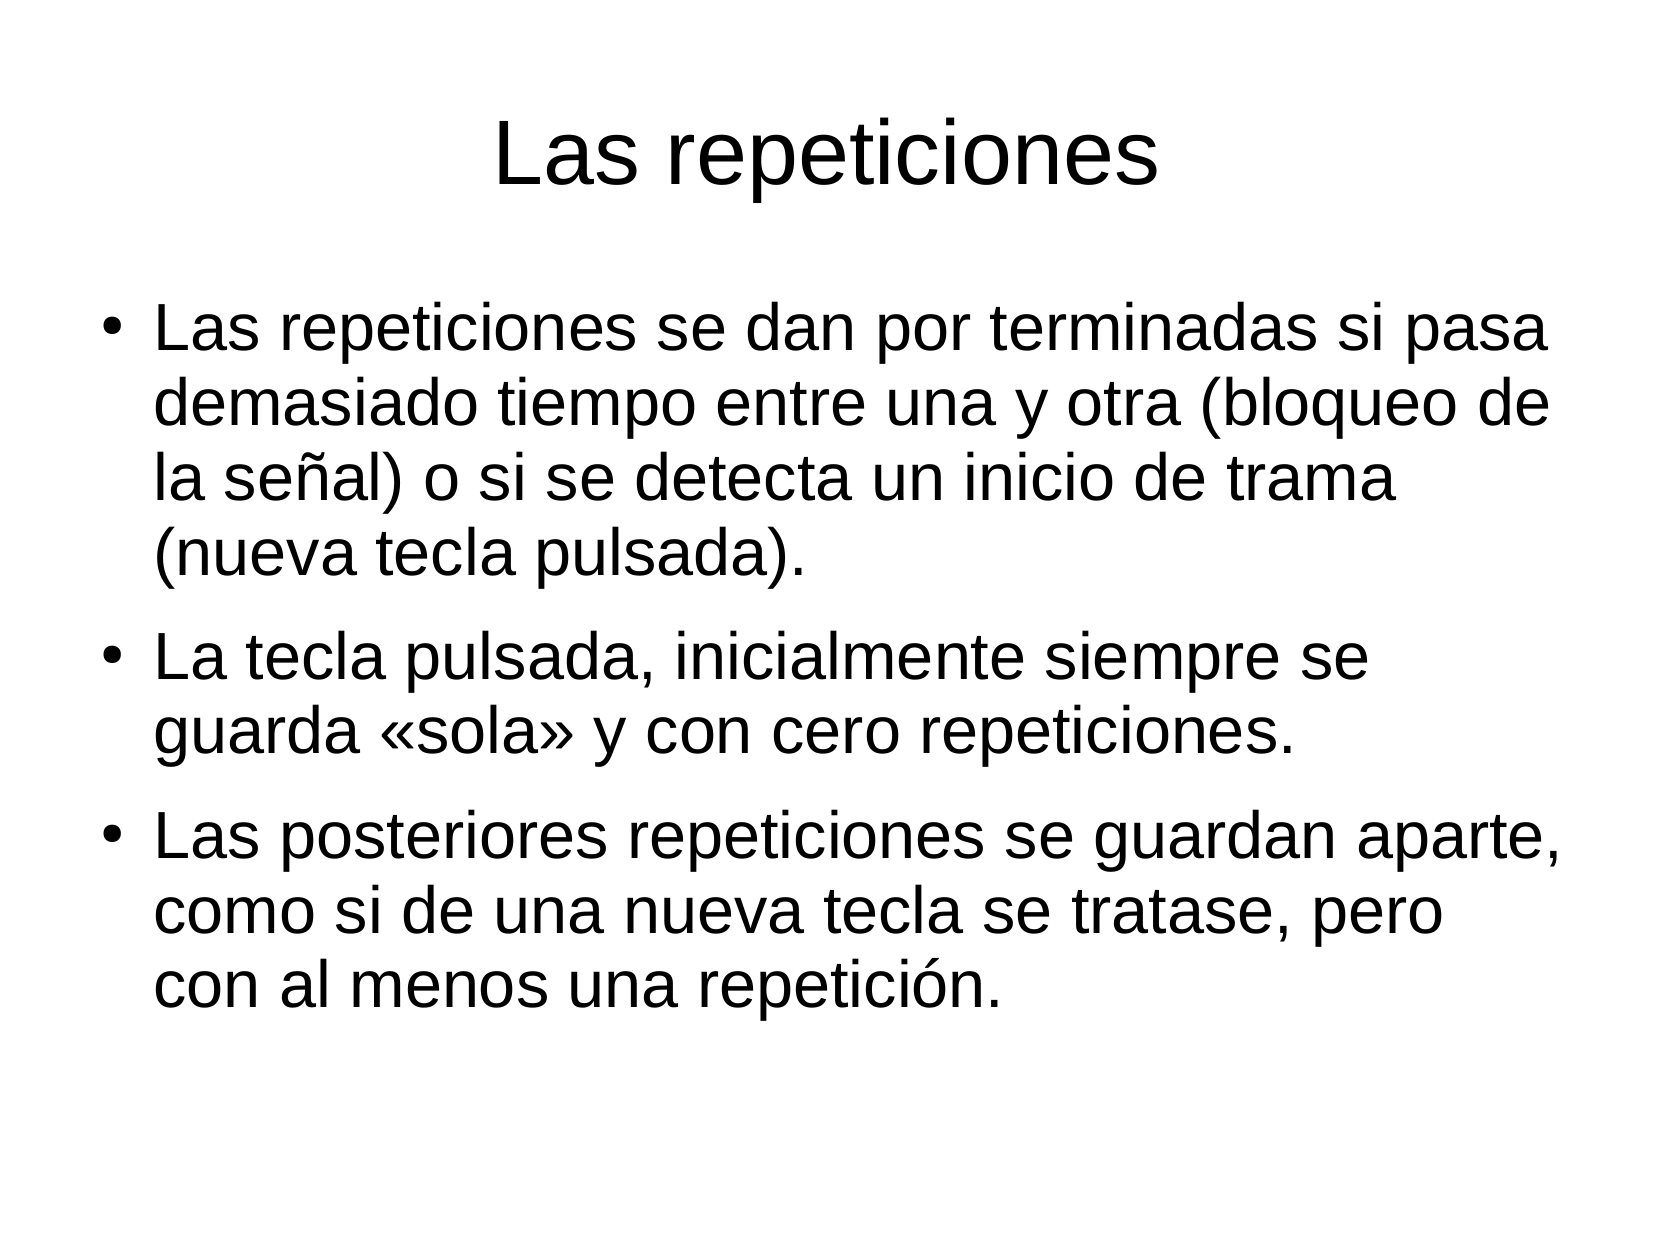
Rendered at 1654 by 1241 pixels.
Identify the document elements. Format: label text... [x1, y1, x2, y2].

list Las repeticiones se dan por terminadas si pasa demasiado tiempo entre una y otra (bloqueo de la señal) o si se detecta un inicio de trama (nueva tecla pulsada). La tecla pulsada, inicialmente siempre se guarda «sola» y con cero repeticiones. Las posteriores repeticiones se guardan aparte, como si de una nueva tecla se tratase, pero con al menos una repetición. [82, 290, 1571, 1094]
title Las repeticiones [82, 56, 1571, 250]
